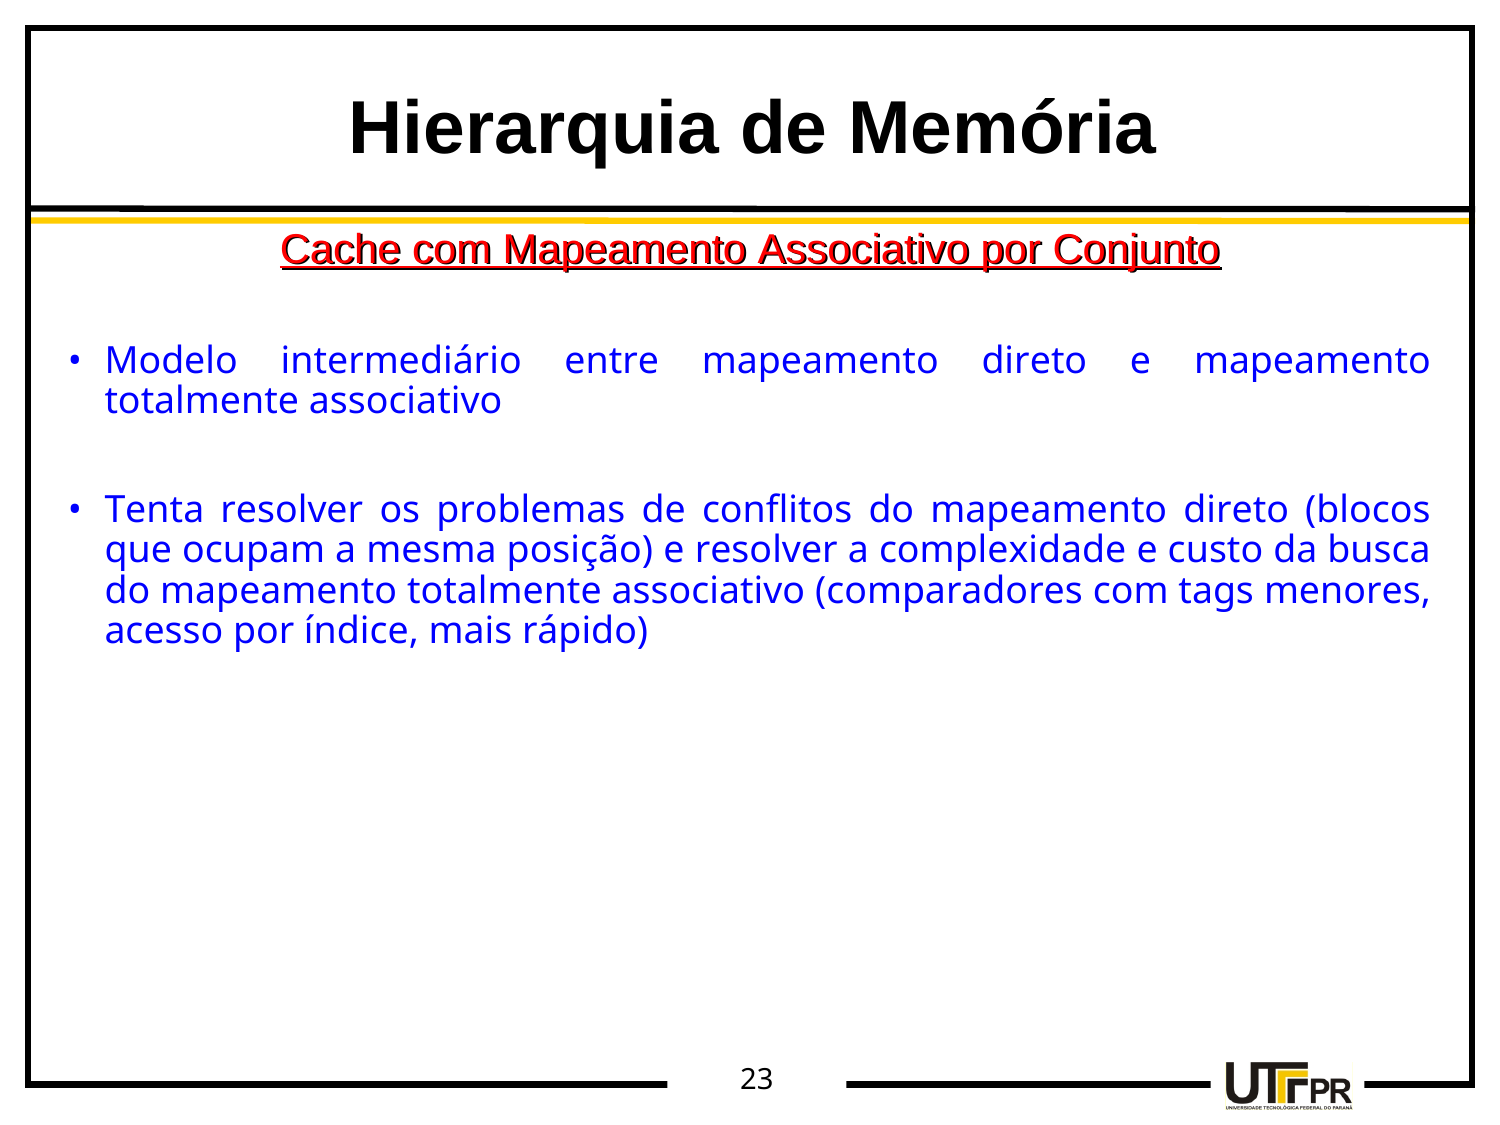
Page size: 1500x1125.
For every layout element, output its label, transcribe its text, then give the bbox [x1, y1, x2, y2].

picture [1225, 1062, 1353, 1110]
title Hierarquia de Memória [29, 85, 1477, 180]
text_box Cache com Mapeamento Associativo por Conjunto Modelo intermediário entre mapeamento direto e mapeamento totalmente associativo Tenta resolver os problemas de conflitos do mapeamento direto (blocos que ocupam a mesma posição) e resolver a complexidade e custo da busca do mapeamento totalmente associativo (comparadores com tags menores, acesso por índice, mais rápido) [53, 219, 1447, 989]
